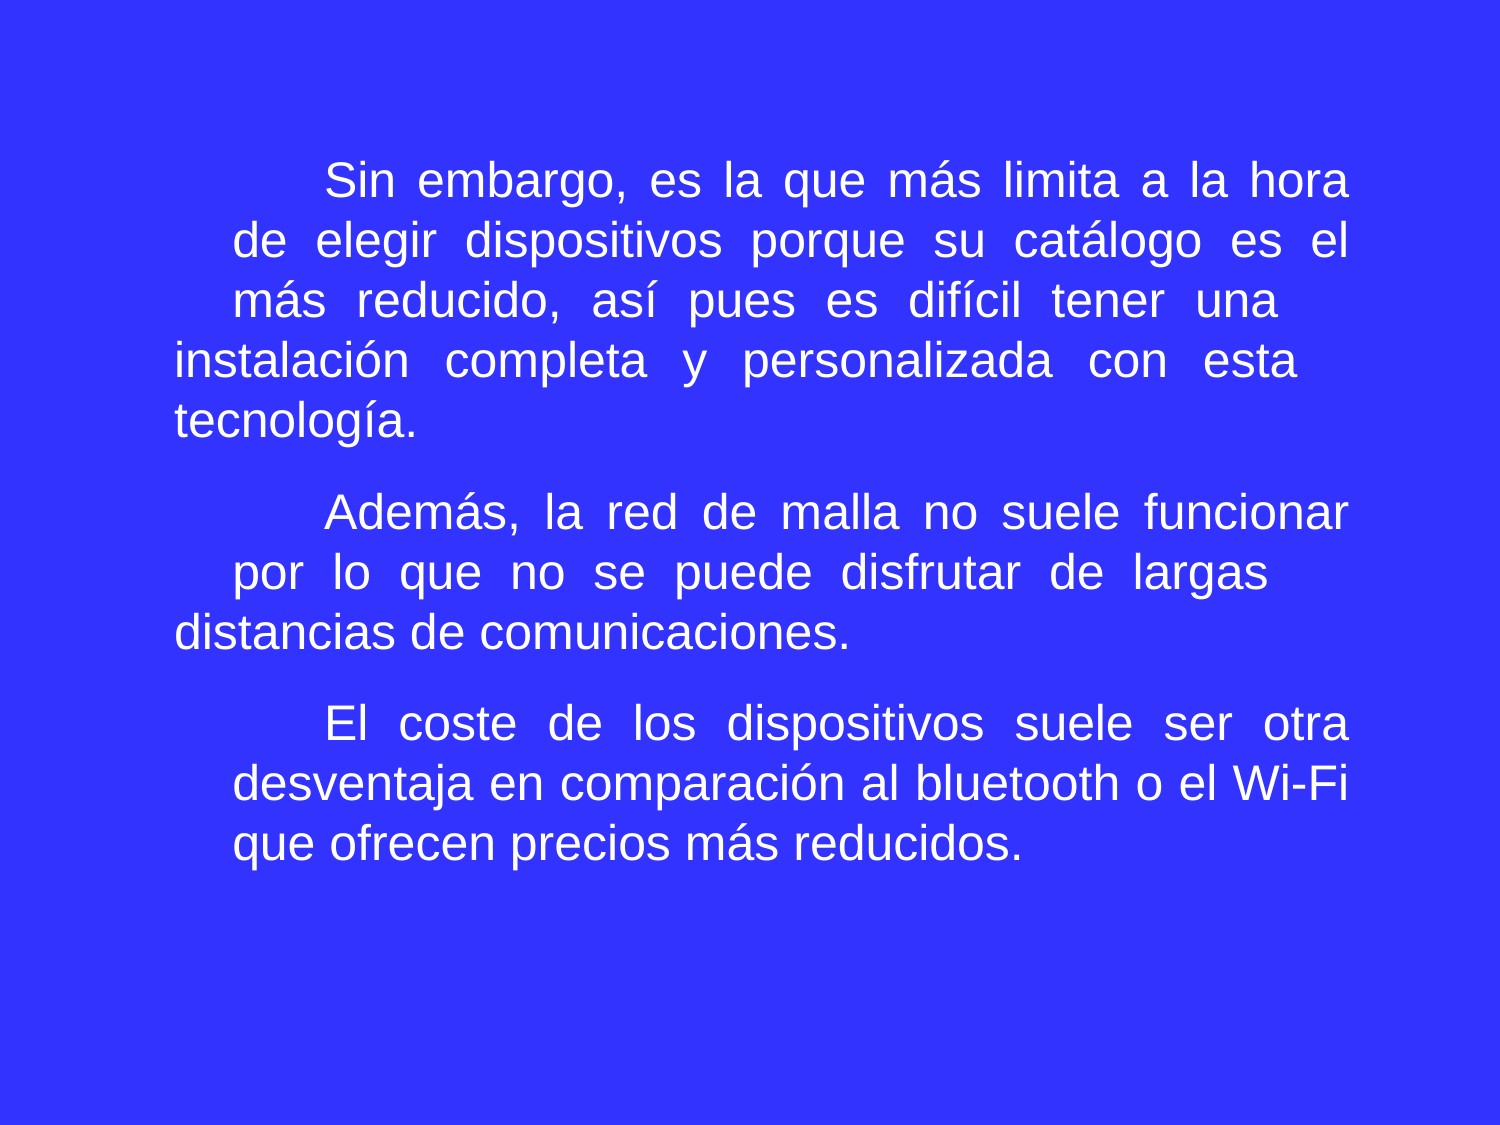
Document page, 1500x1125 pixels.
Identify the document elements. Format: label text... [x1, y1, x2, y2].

text_box Sin embargo, es la que más limita a la hora de elegir dispositivos porque su catálogo es el más reducido, así pues es difícil tener una instalación completa y personalizada con esta tecnología. Además, la red de malla no suele funcionar por lo que no se puede disfrutar de largas distancias de comunicaciones. El coste de los dispositivos suele ser otra desventaja en comparación al bluetooth o el Wi-Fi que ofrecen precios más reducidos. [159, 140, 1365, 879]
